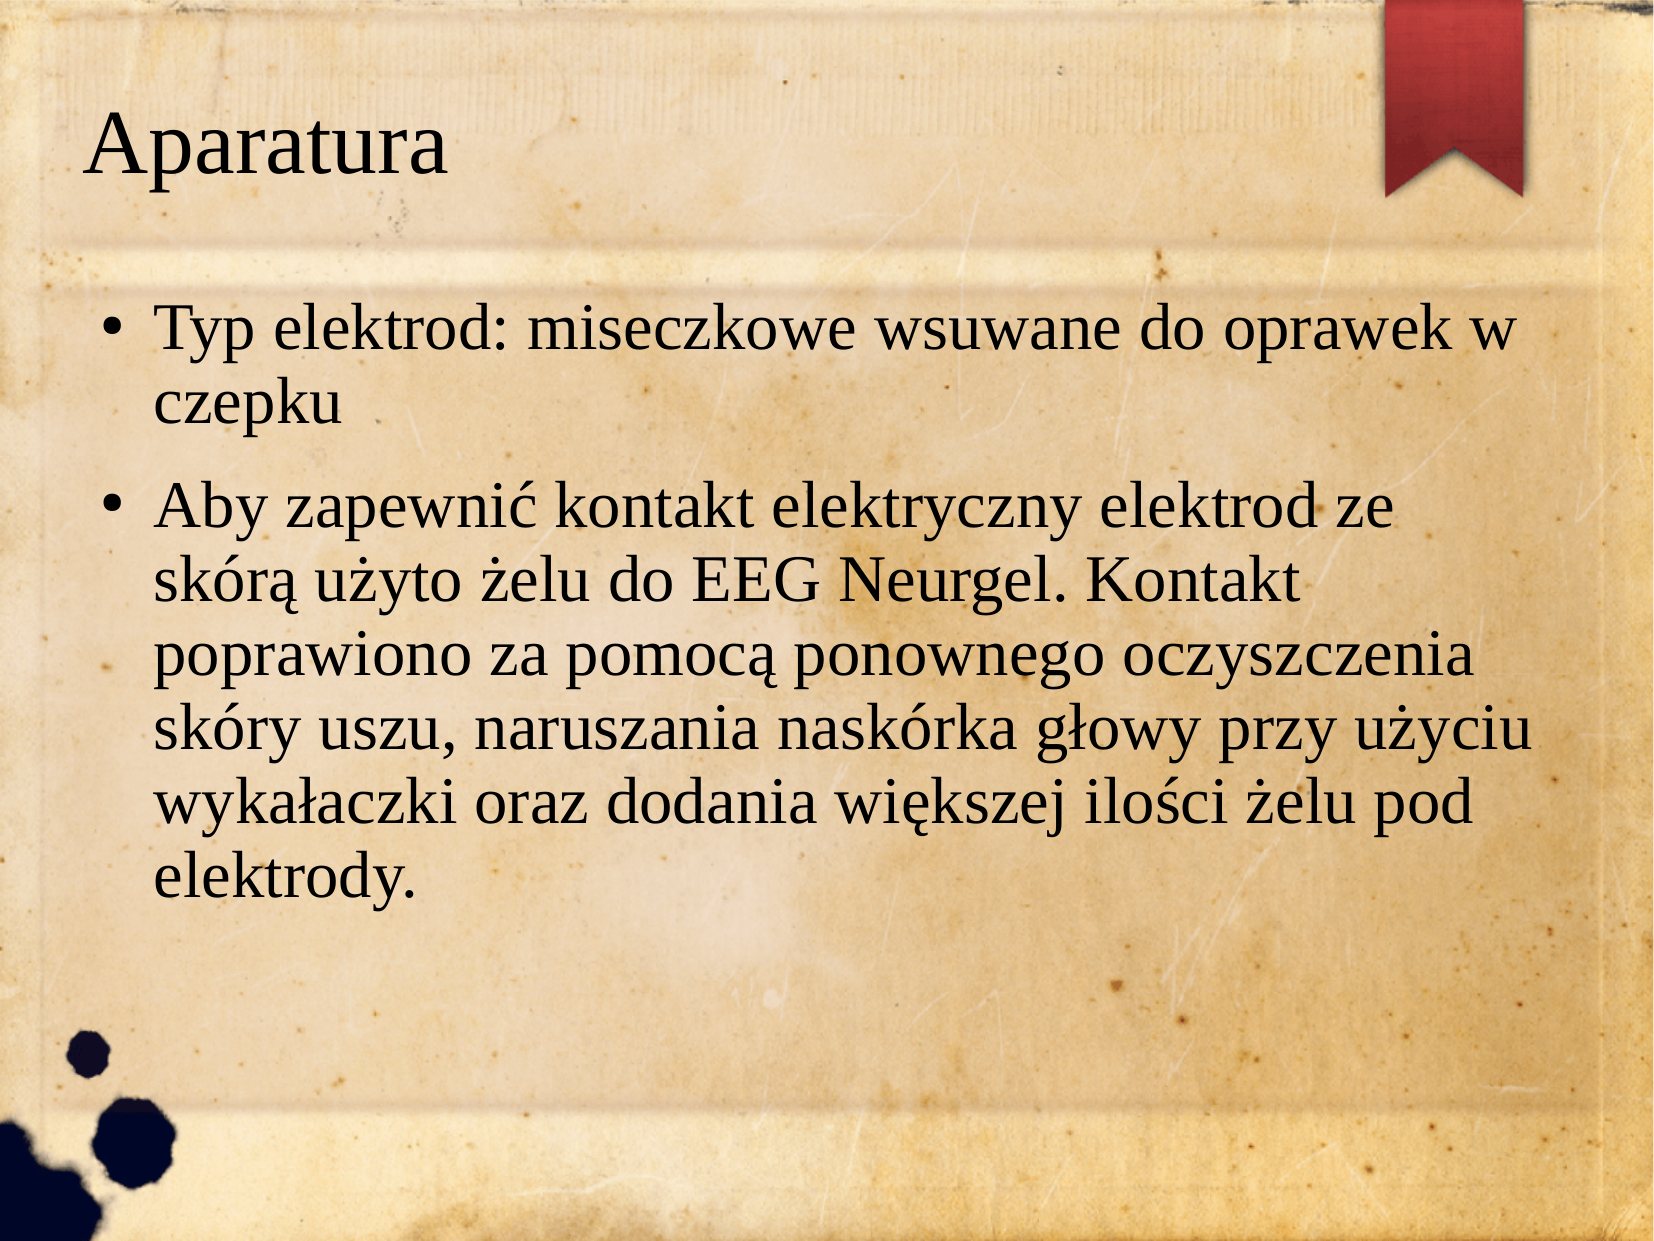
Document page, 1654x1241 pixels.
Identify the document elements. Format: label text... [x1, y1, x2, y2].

title Aparatura [82, 49, 1347, 237]
list Typ elektrod: miseczkowe wsuwane do oprawek w czepku Aby zapewnić kontakt elektryczny elektrod ze skórą użyto żelu do EEG Neurgel. Kontakt poprawiono za pomocą ponownego oczyszczenia skóry uszu, naruszania naskórka głowy przy użyciu wykałaczki oraz dodania większej ilości żelu pod elektrody. [82, 290, 1538, 1010]
picture [0, 0, 1654, 1241]
